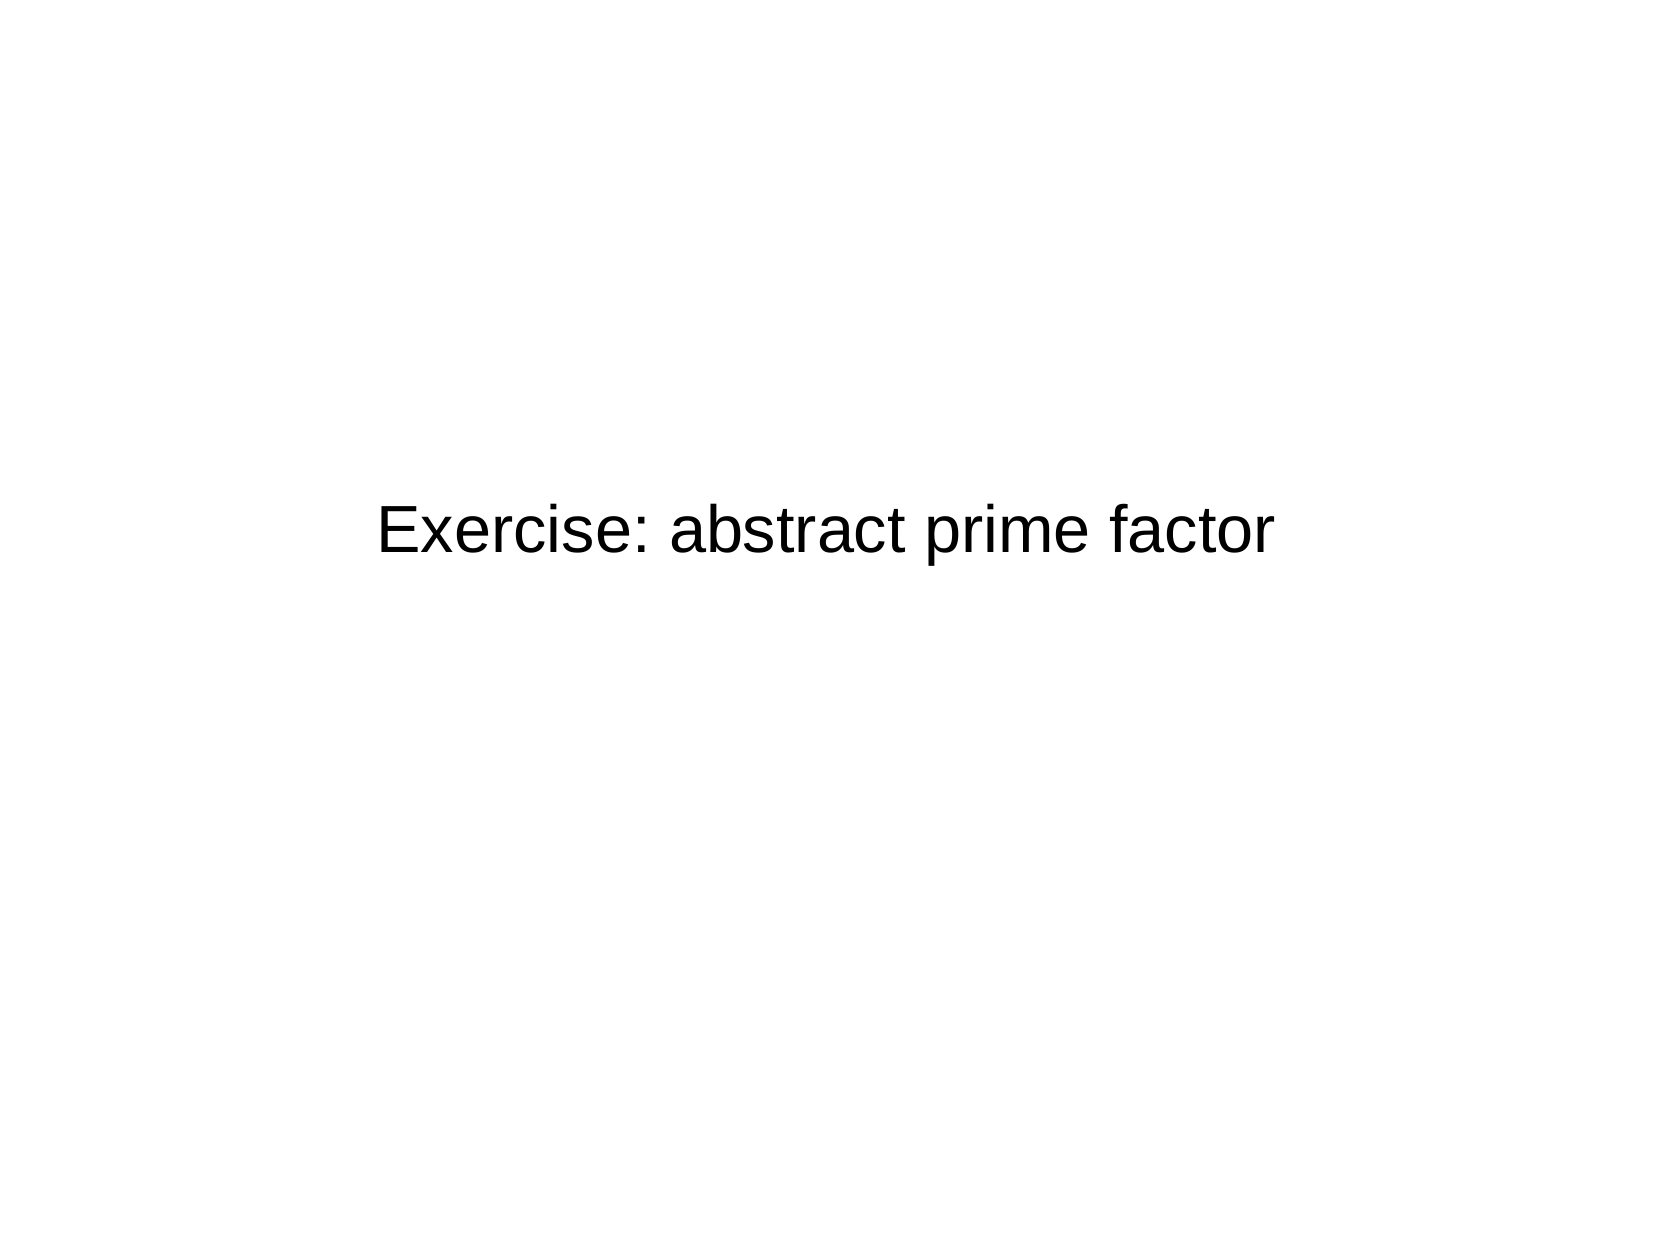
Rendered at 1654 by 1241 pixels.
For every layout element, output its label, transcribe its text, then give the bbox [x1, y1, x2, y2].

subtitle Exercise: abstract prime factor [82, 49, 1571, 1010]
